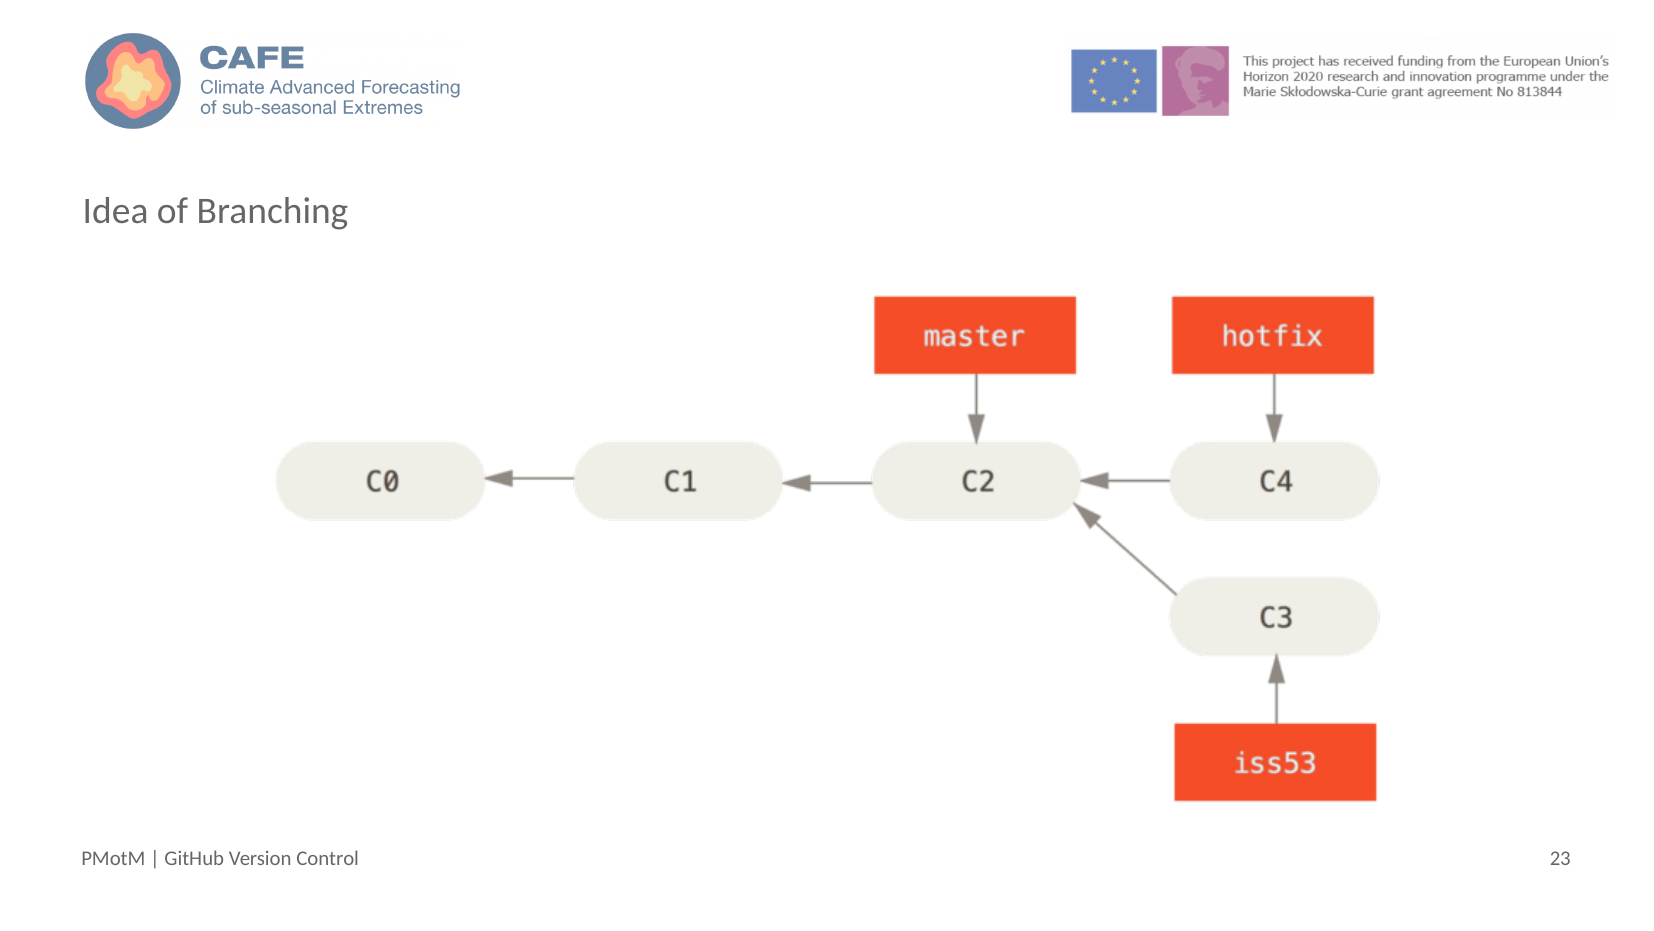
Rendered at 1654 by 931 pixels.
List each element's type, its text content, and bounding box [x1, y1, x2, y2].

picture [246, 271, 1407, 827]
title Idea of Branching [82, 183, 1571, 246]
